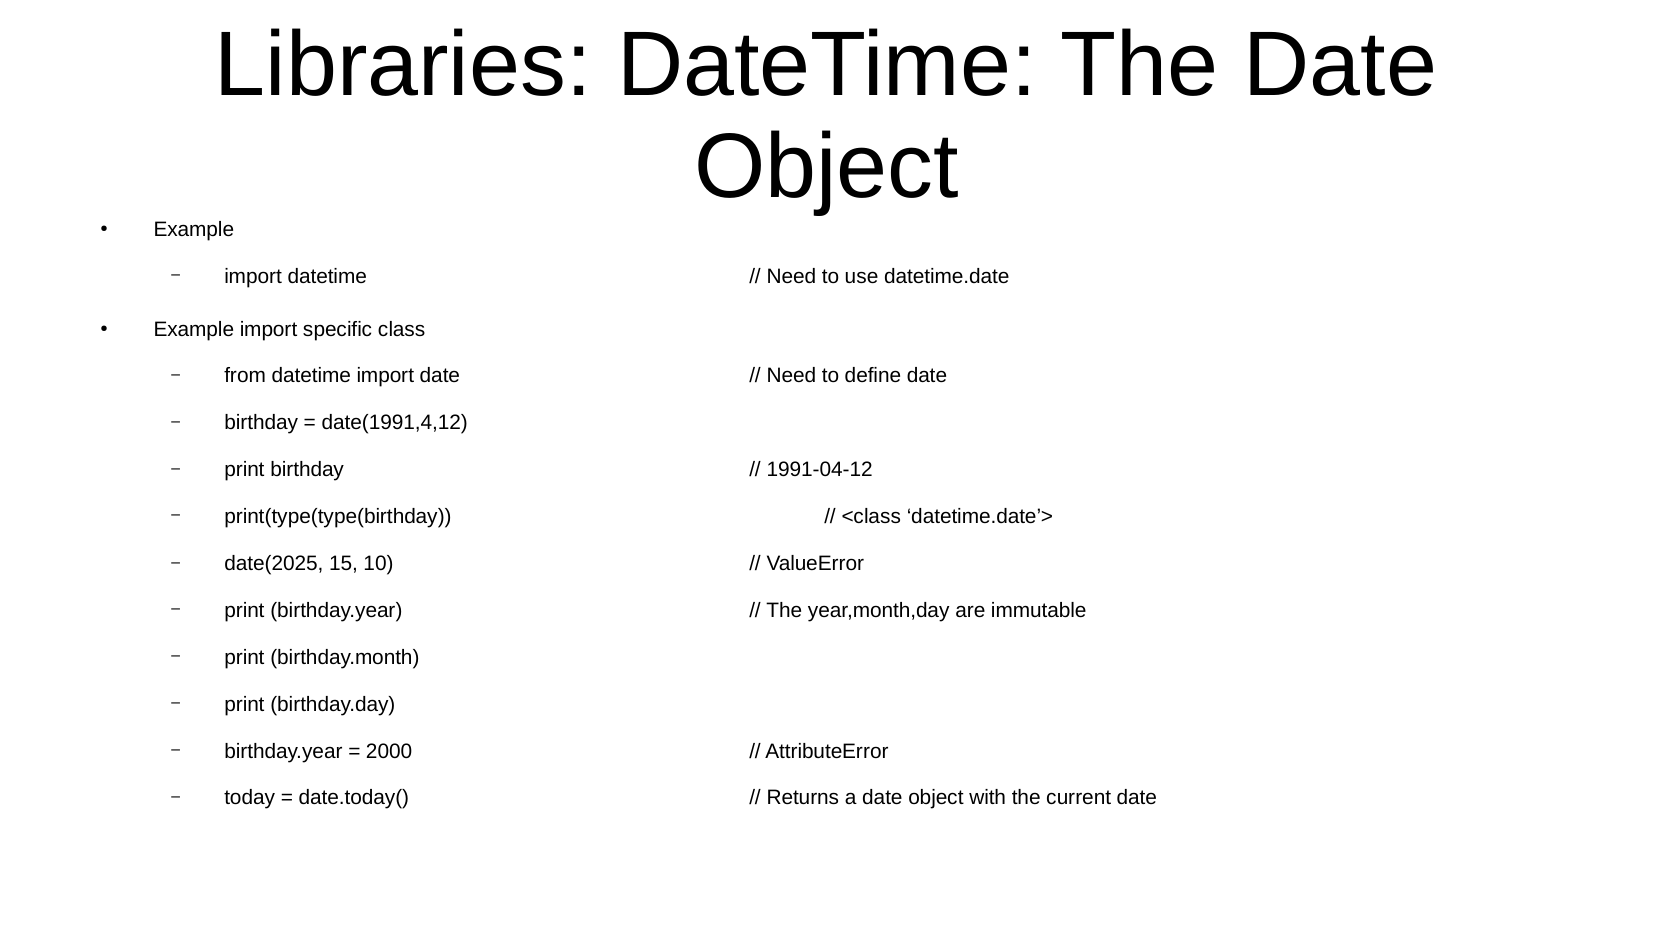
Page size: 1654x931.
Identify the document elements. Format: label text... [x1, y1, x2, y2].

title Libraries: DateTime: The Date Object [82, 12, 1571, 217]
list Example import datetime // Need to use datetime.date Example import specific class from datetime import date // Need to define date birthday = date(1991,4,12) print birthday // 1991-04-12 print(type(type(birthday)) // <class ‘datetime.date’> date(2025, 15, 10) // ValueError print (birthday.year) // The year,month,day are immutable print (birthday.month) print (birthday.day) birthday.year = 2000 // AttributeError today = date.today() // Returns a date object with the current date [82, 217, 1636, 916]
